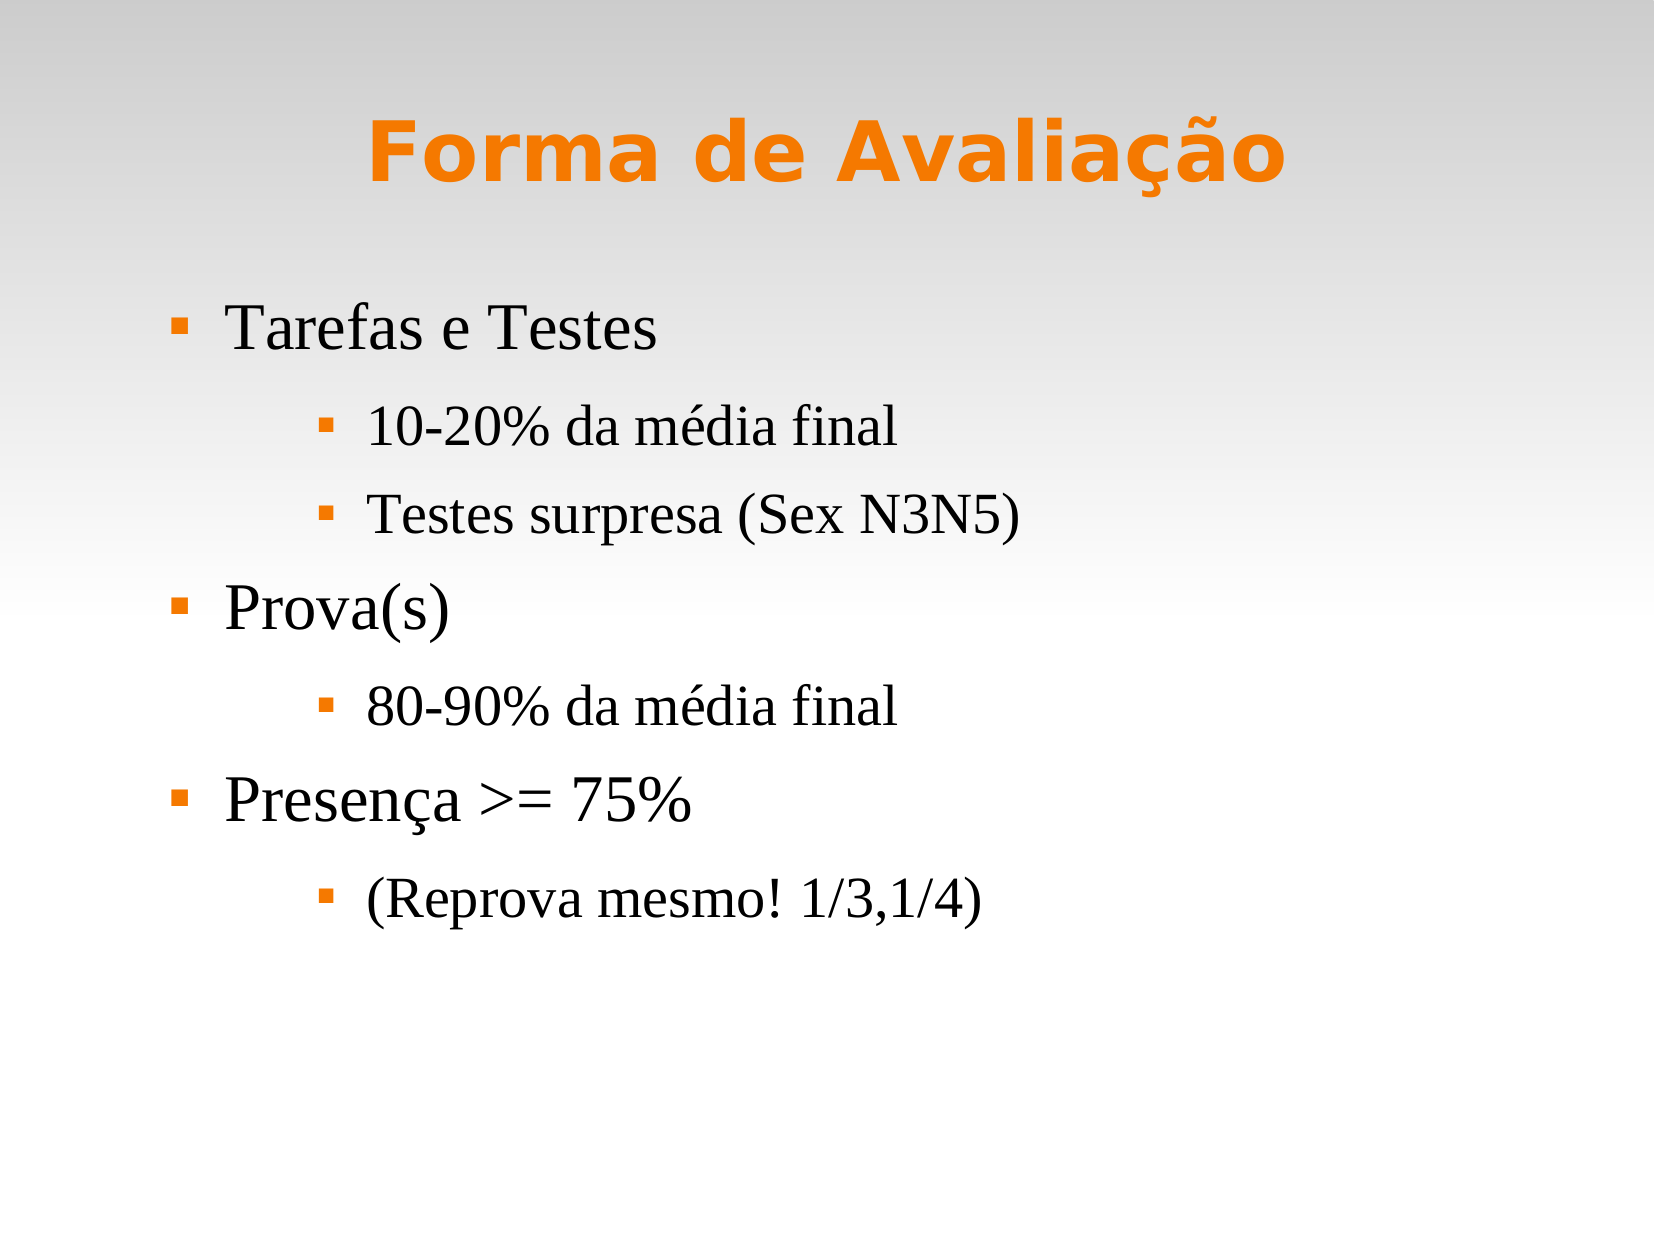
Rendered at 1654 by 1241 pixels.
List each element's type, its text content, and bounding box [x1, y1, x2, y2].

title Forma de Avaliação [82, 49, 1571, 257]
list Tarefas e Testes 10-20% da média final Testes surpresa (Sex N3N5) Prova(s) 80-90% da média final Presença >= 75% (Reprova mesmo! 1/3,1/4) [82, 290, 1571, 1109]
